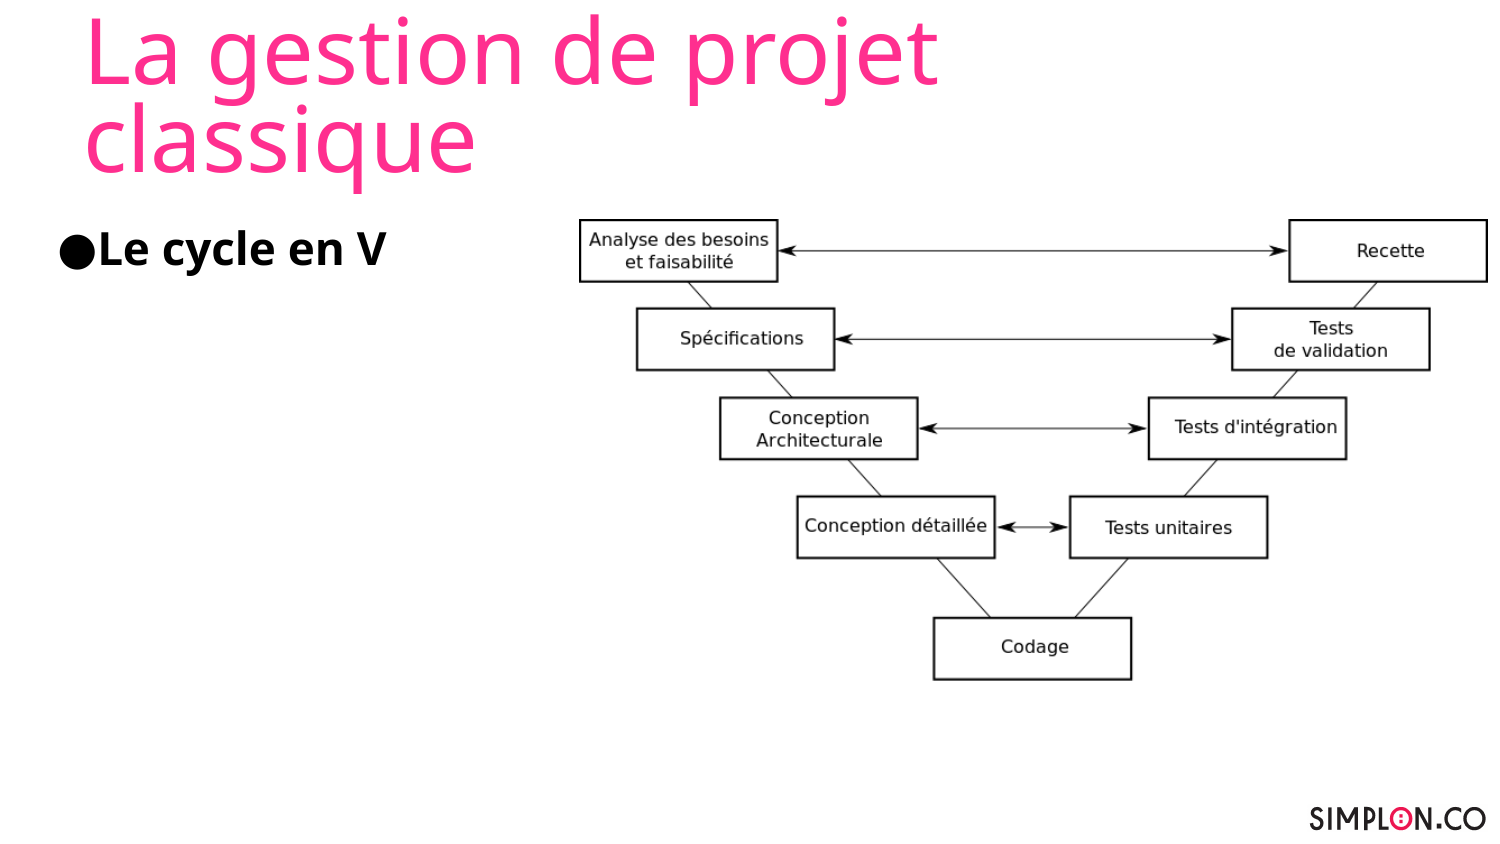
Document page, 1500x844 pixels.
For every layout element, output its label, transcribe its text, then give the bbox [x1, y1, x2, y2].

text_box Le cycle en V [57, 219, 1418, 778]
picture [579, 219, 1488, 681]
picture [1307, 804, 1488, 832]
text_box La gestion de projet classique [76, 0, 1329, 211]
